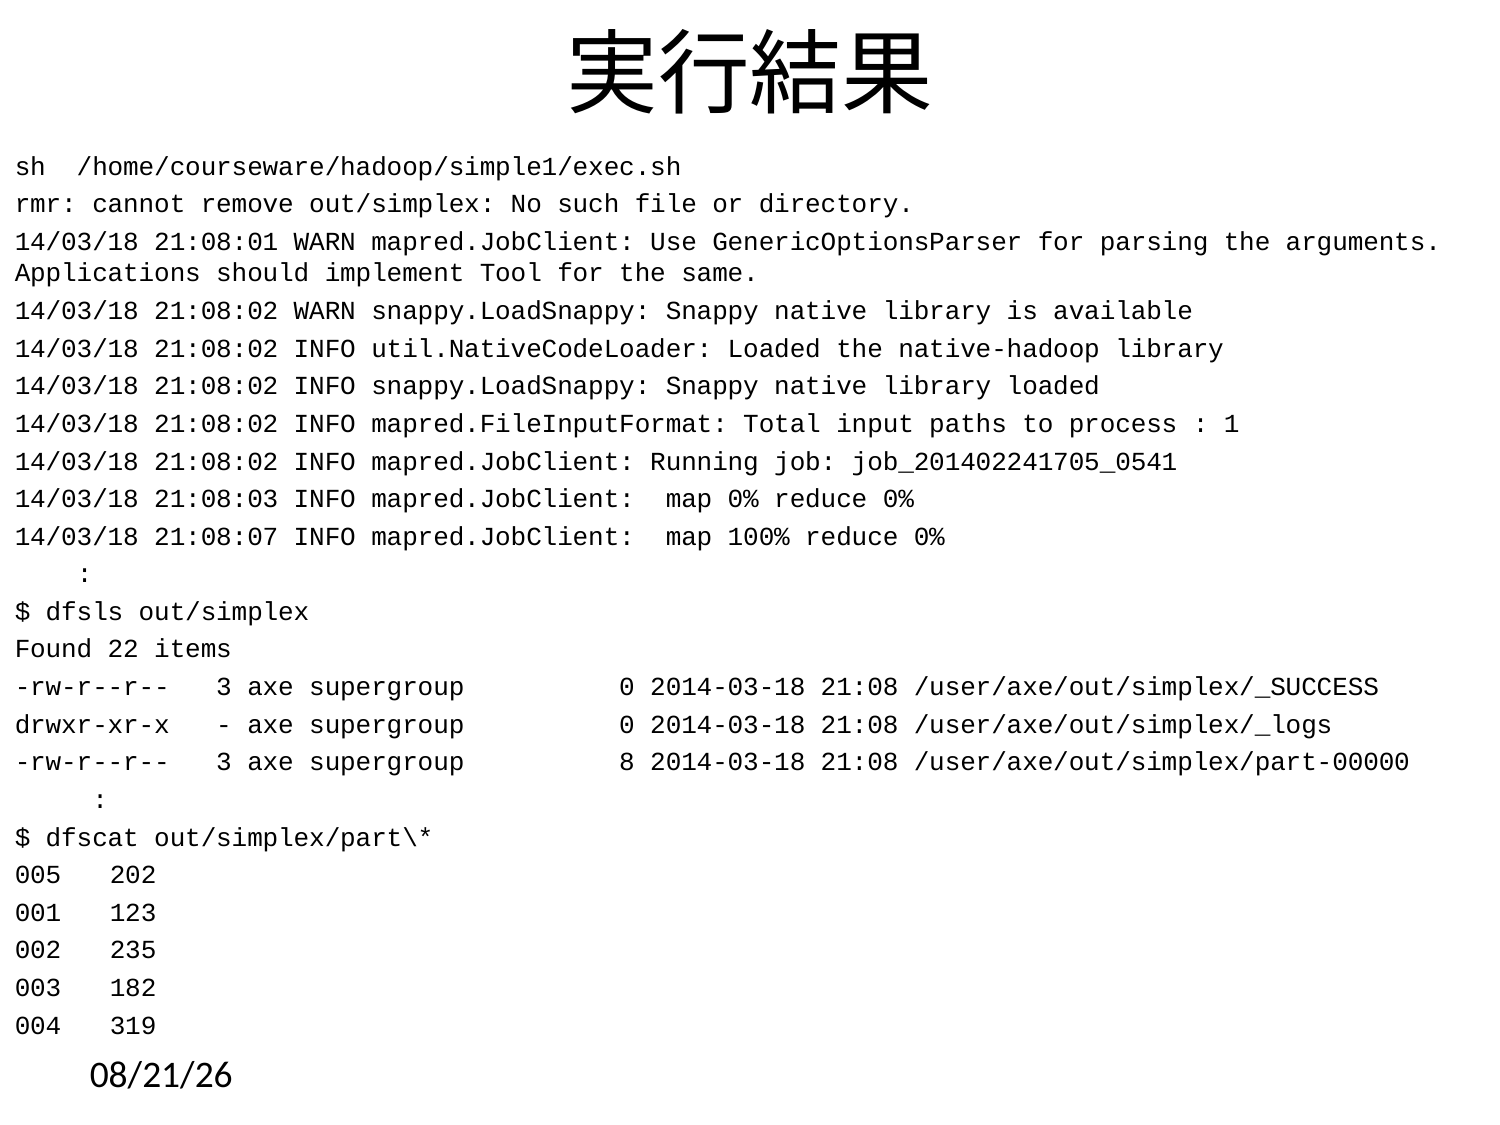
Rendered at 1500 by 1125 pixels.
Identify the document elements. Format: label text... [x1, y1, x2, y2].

title 実行結果 [75, 6, 1426, 133]
list sh /home/courseware/hadoop/simple1/exec.sh rmr: cannot remove out/simplex: No such file or directory. 14/03/18 21:08:01 WARN mapred.JobClient: Use GenericOptionsParser for parsing the arguments. Applications should implement Tool for the same. 14/03/18 21:08:02 WARN snappy.LoadSnappy: Snappy native library is available 14/03/18 21:08:02 INFO util.NativeCodeLoader: Loaded the native-hadoop library 14/03/18 21:08:02 INFO snappy.LoadSnappy: Snappy native library loaded 14/03/18 21:08:02 INFO mapred.FileInputFormat: Total input paths to process : 1 14/03/18 21:08:02 INFO mapred.JobClient: Running job: job_201402241705_0541 14/03/18 21:08:03 INFO mapred.JobClient: map 0% reduce 0% 14/03/18 21:08:07 INFO mapred.JobClient: map 100% reduce 0% : $ dfsls out/simplex Found 22 items -rw-r--r-- 3 axe supergroup 0 2014-03-18 21:08 /user/axe/out/simplex/_SUCCESS drwxr-xr-x - axe supergroup 0 2014-03-18 21:08 /user/axe/out/simplex/_logs -rw-r--r-- 3 axe supergroup 8 2014-03-18 21:08 /user/axe/out/simplex/part-00000 : $ dfscat out/simplex/part\* 005 202 001 123 002 235 003 182 004 319 [0, 141, 1489, 1052]
